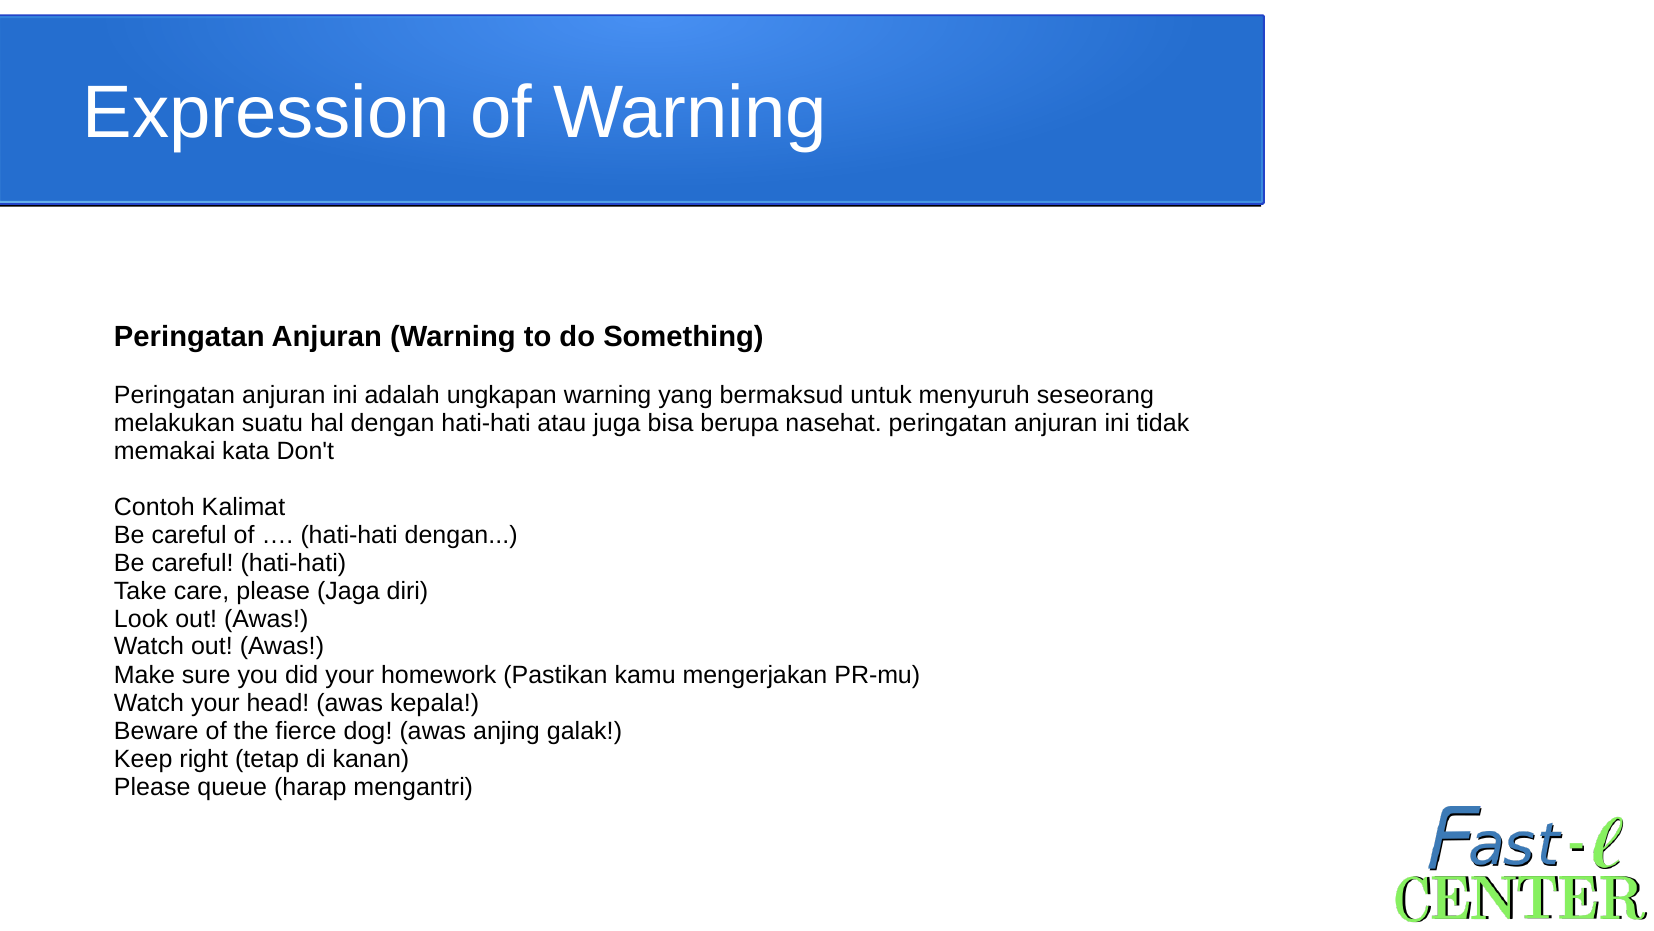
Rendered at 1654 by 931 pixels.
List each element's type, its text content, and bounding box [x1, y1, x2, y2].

text_box Peringatan Anjuran (Warning to do Something) Peringatan anjuran ini adalah ungkapan warning yang bermaksud untuk menyuruh seseorang melakukan suatu hal dengan hati-hati atau juga bisa berupa nasehat. peringatan anjuran ini tidak memakai kata Don't Contoh Kalimat Be careful of …. (hati-hati dengan...) Be careful! (hati-hati) Take care, please (Jaga diri) Look out! (Awas!) Watch out! (Awas!) Make sure you did your homework (Pastikan kamu mengerjakan PR-mu) Watch your head! (awas kepala!) Beware of the fierce dog! (awas anjing galak!) Keep right (tetap di kanan) Please queue (harap mengantri) [99, 312, 1255, 808]
picture [1395, 806, 1648, 925]
title Expression of Warning [82, 35, 1235, 189]
